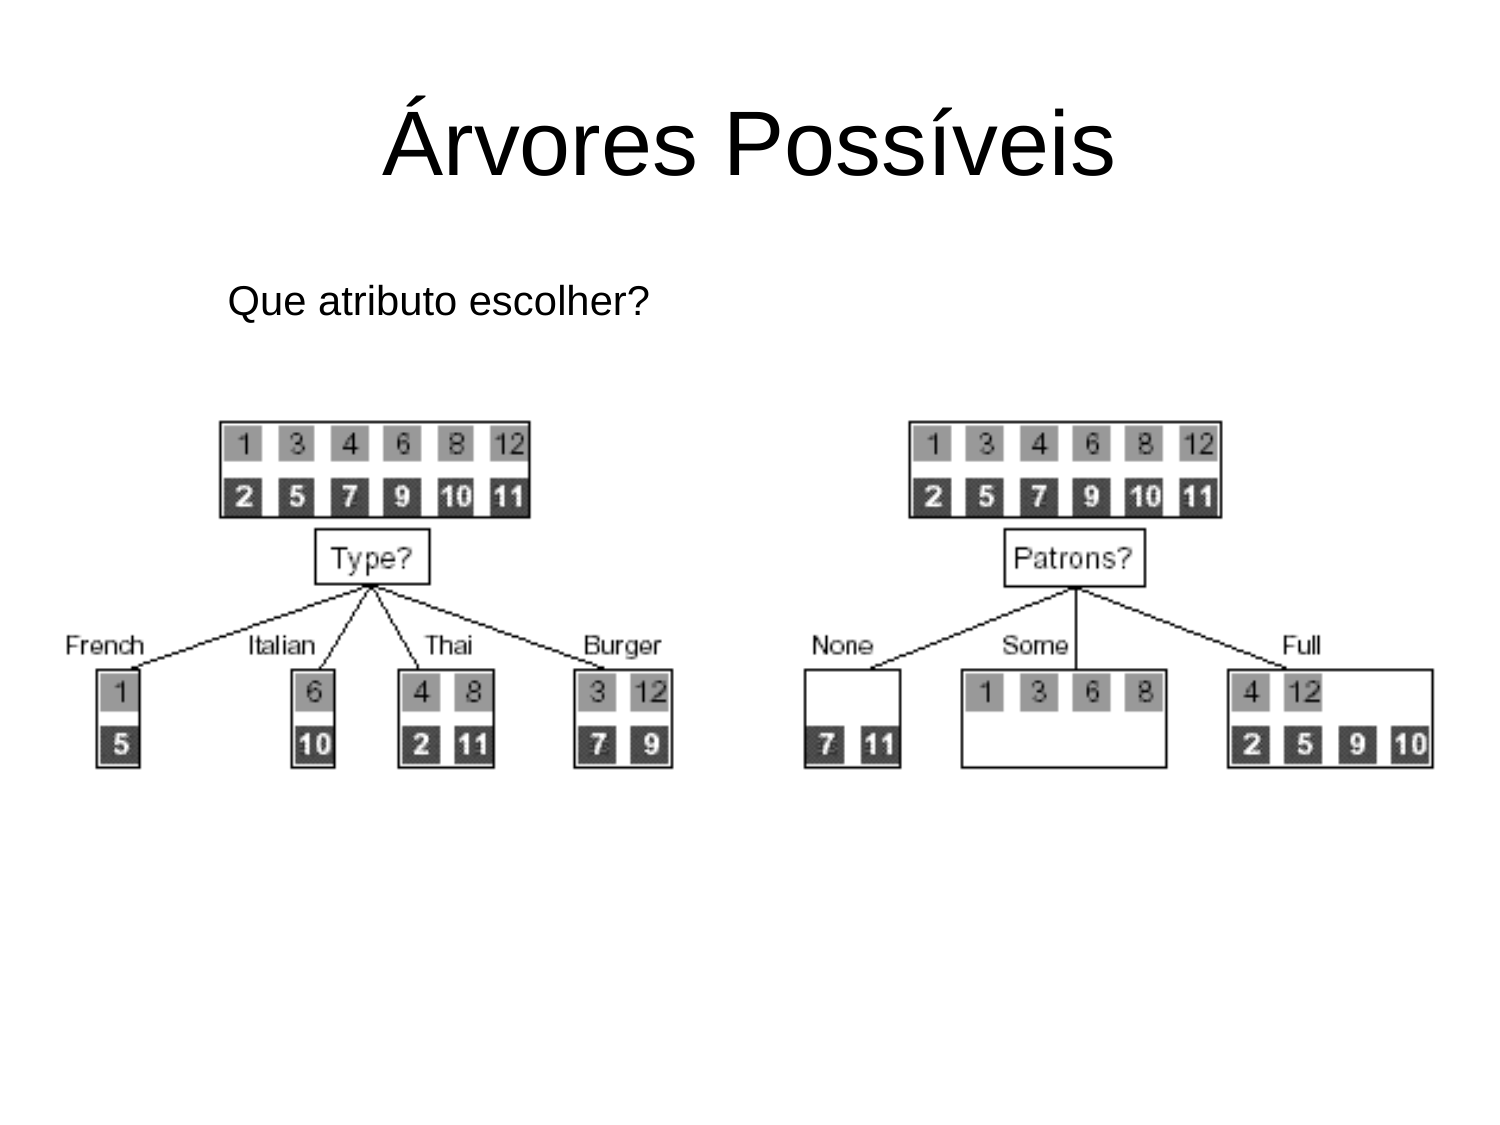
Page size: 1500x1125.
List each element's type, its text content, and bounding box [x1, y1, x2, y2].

title Árvores Possíveis [75, 45, 1426, 233]
picture [44, 412, 1463, 779]
text_box Que atributo escolher? [212, 265, 666, 332]
